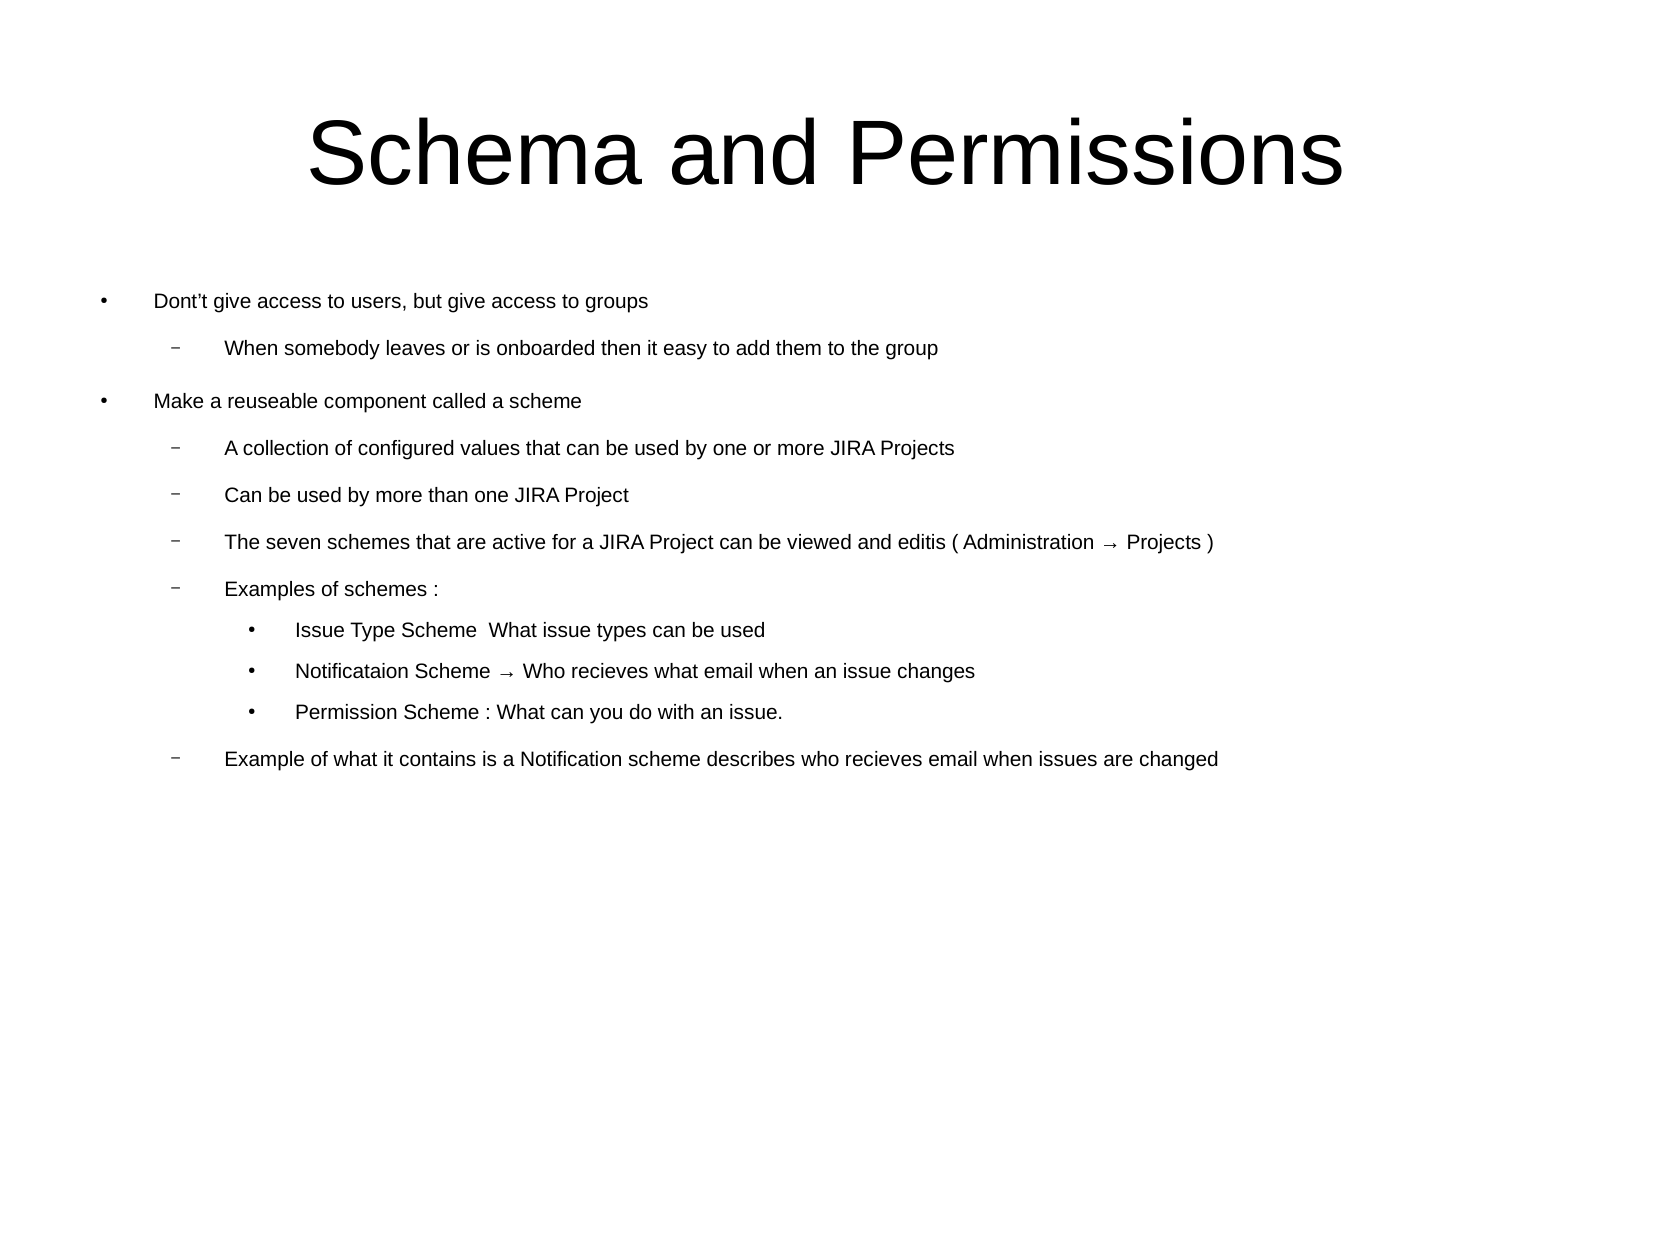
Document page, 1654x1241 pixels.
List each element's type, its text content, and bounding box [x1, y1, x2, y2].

title Schema and Permissions [82, 49, 1571, 257]
list Dont’t give access to users, but give access to groups When somebody leaves or is onboarded then it easy to add them to the group Make a reuseable component called a scheme A collection of configured values that can be used by one or more JIRA Projects Can be used by more than one JIRA Project The seven schemes that are active for a JIRA Project can be viewed and editis ( Administration → Projects ) Examples of schemes : Issue Type Scheme What issue types can be used Notificataion Scheme → Who recieves what email when an issue changes Permission Scheme : What can you do with an issue. Example of what it contains is a Notification scheme describes who recieves email when issues are changed [82, 290, 1571, 1205]
